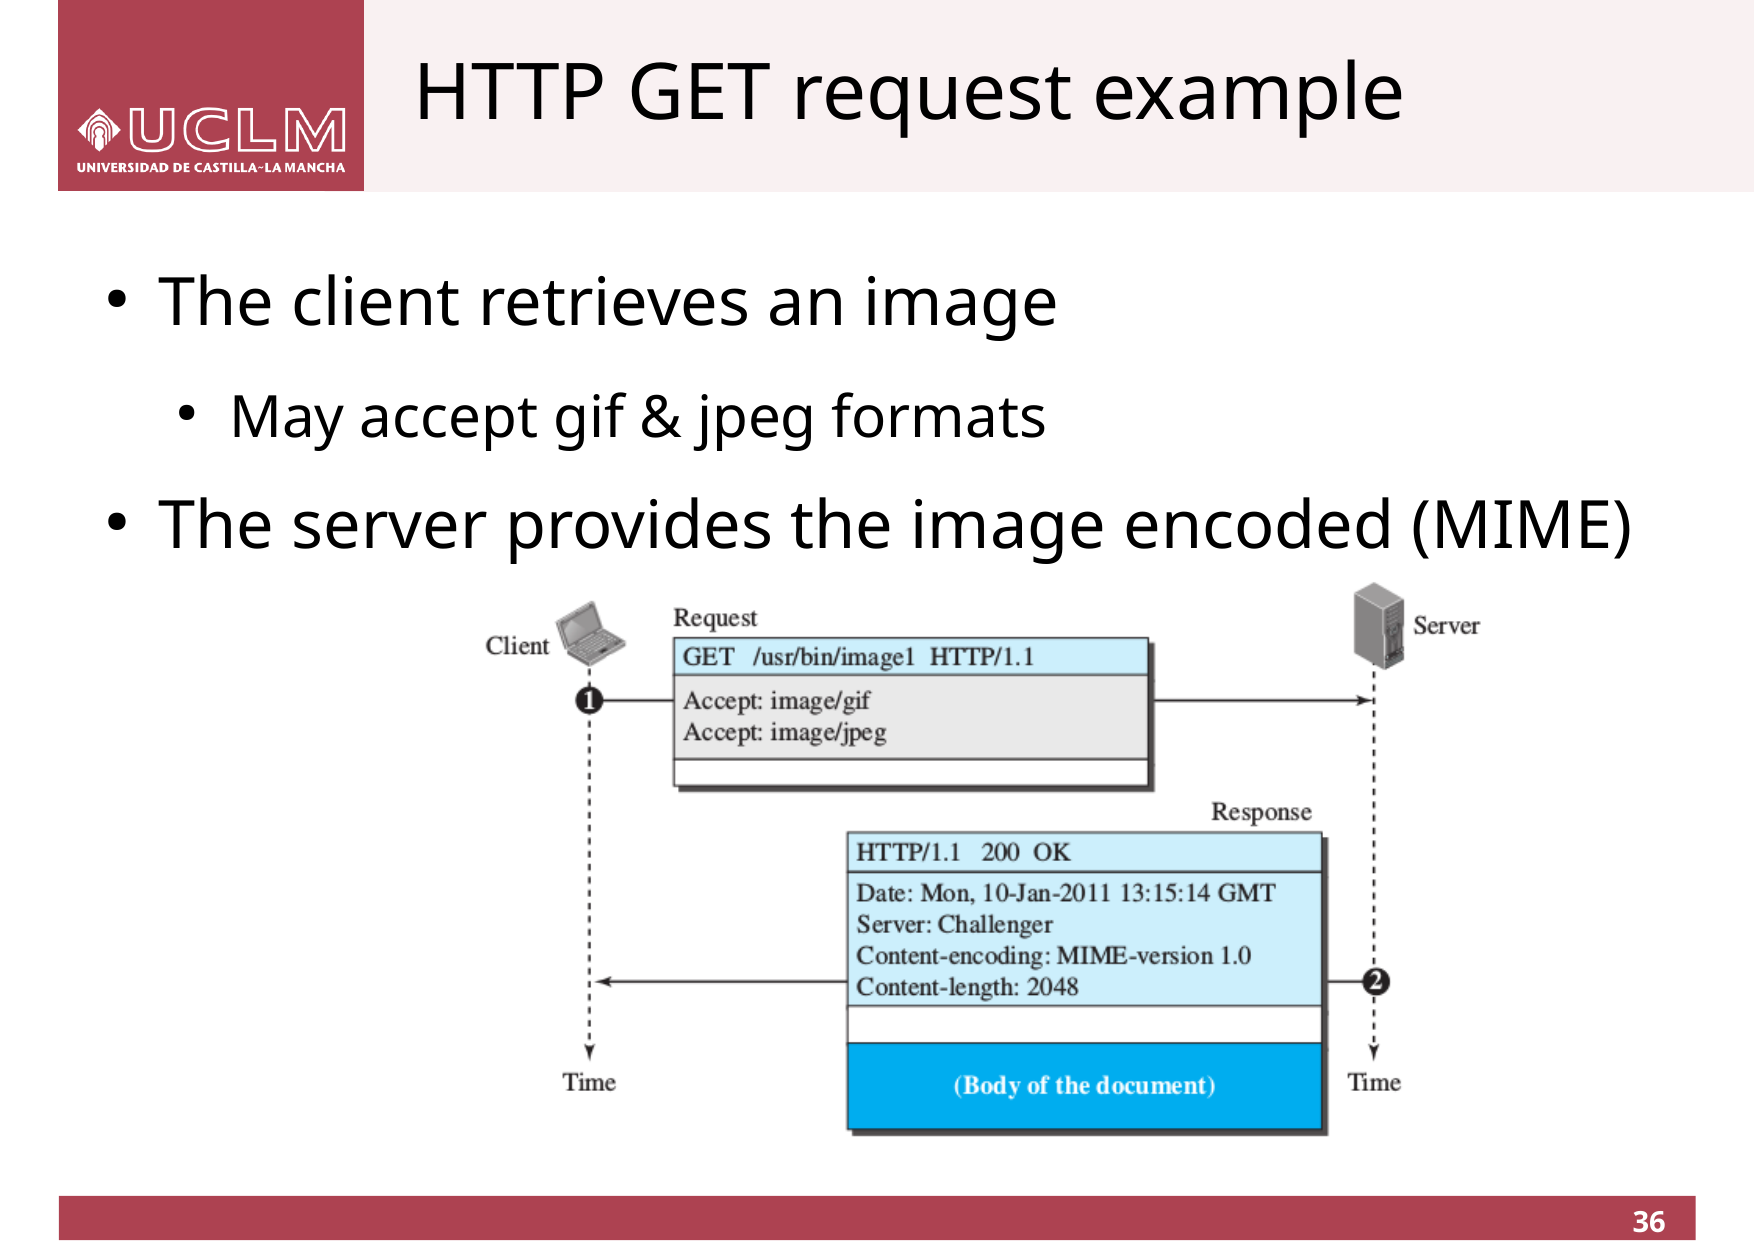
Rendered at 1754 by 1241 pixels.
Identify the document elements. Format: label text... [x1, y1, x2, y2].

picture [58, 0, 364, 191]
picture [480, 570, 1495, 1152]
list The client retrieves an image May accept gif & jpeg formats The server provides the image encoded (MIME) [87, 254, 1667, 974]
title HTTP GET request example [413, 0, 1667, 198]
